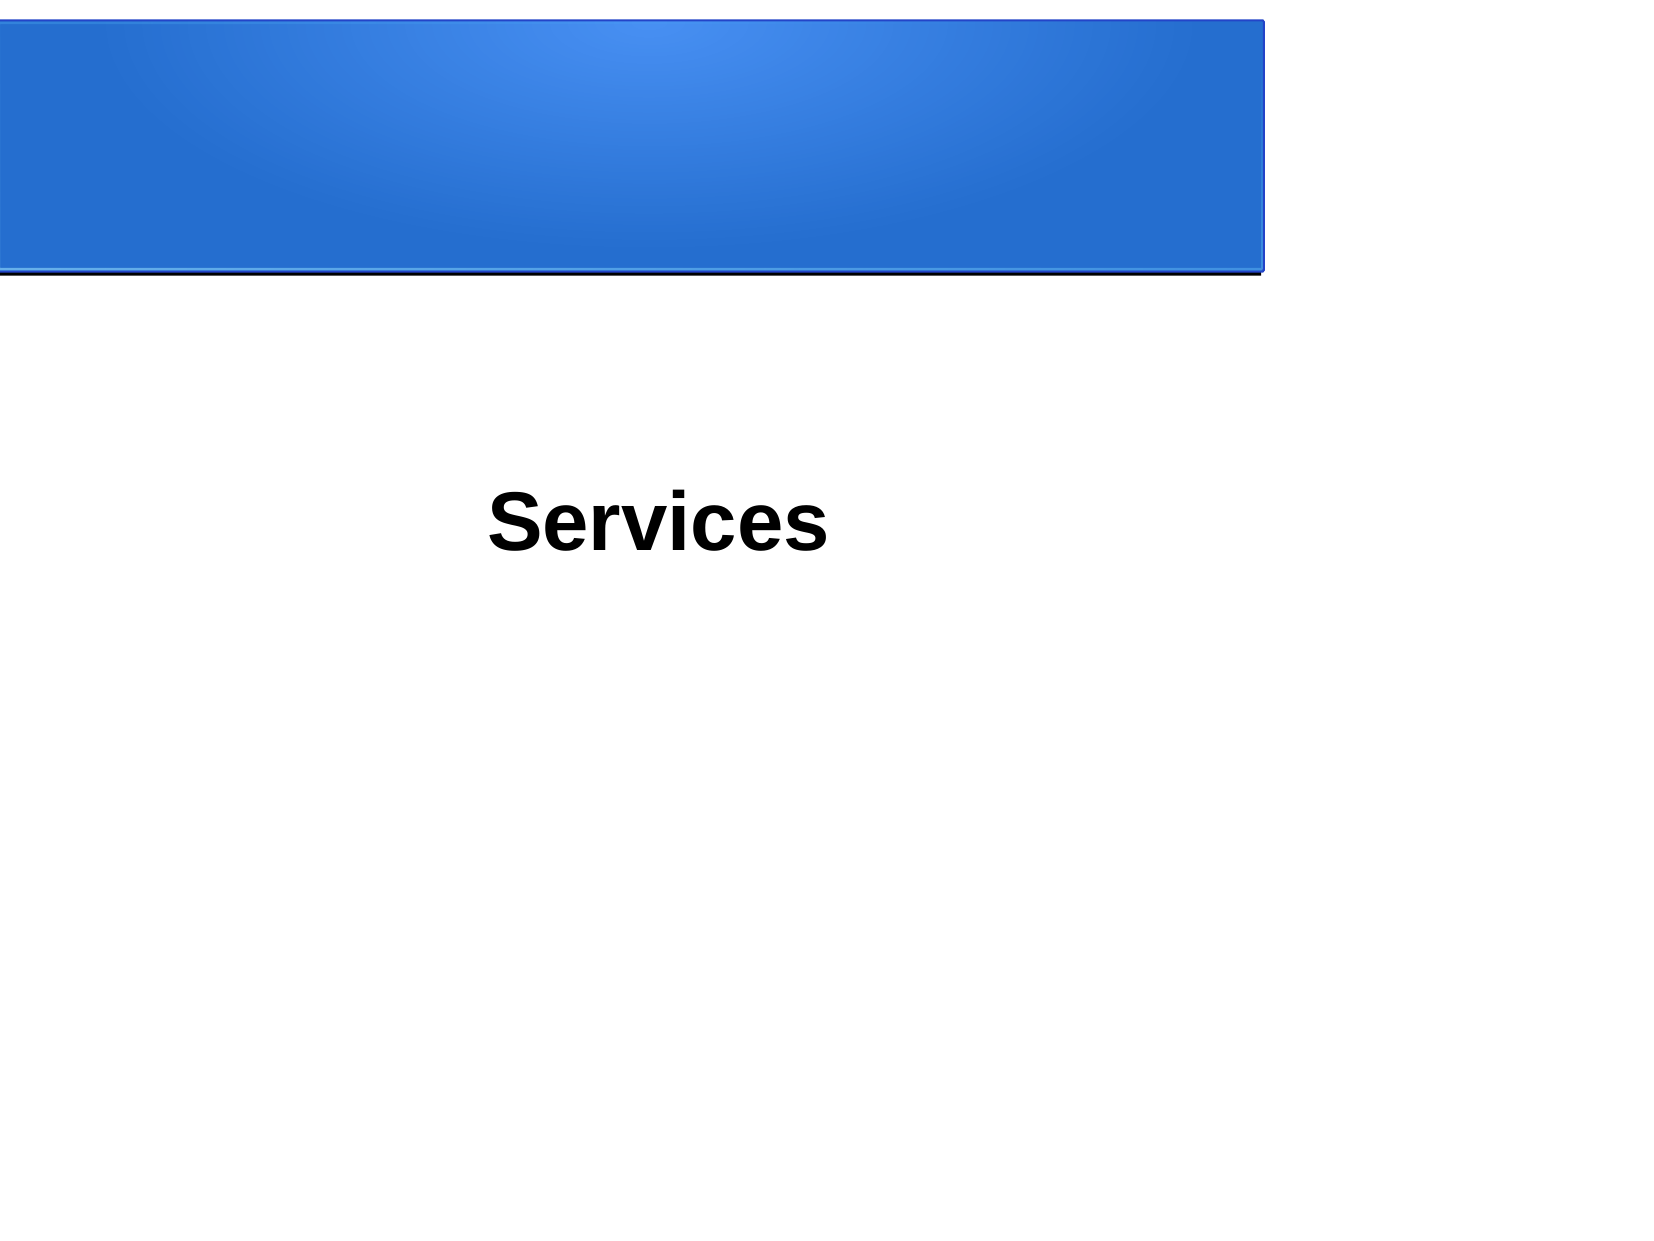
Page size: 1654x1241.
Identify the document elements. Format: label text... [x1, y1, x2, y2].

subtitle Services [82, 47, 1235, 997]
